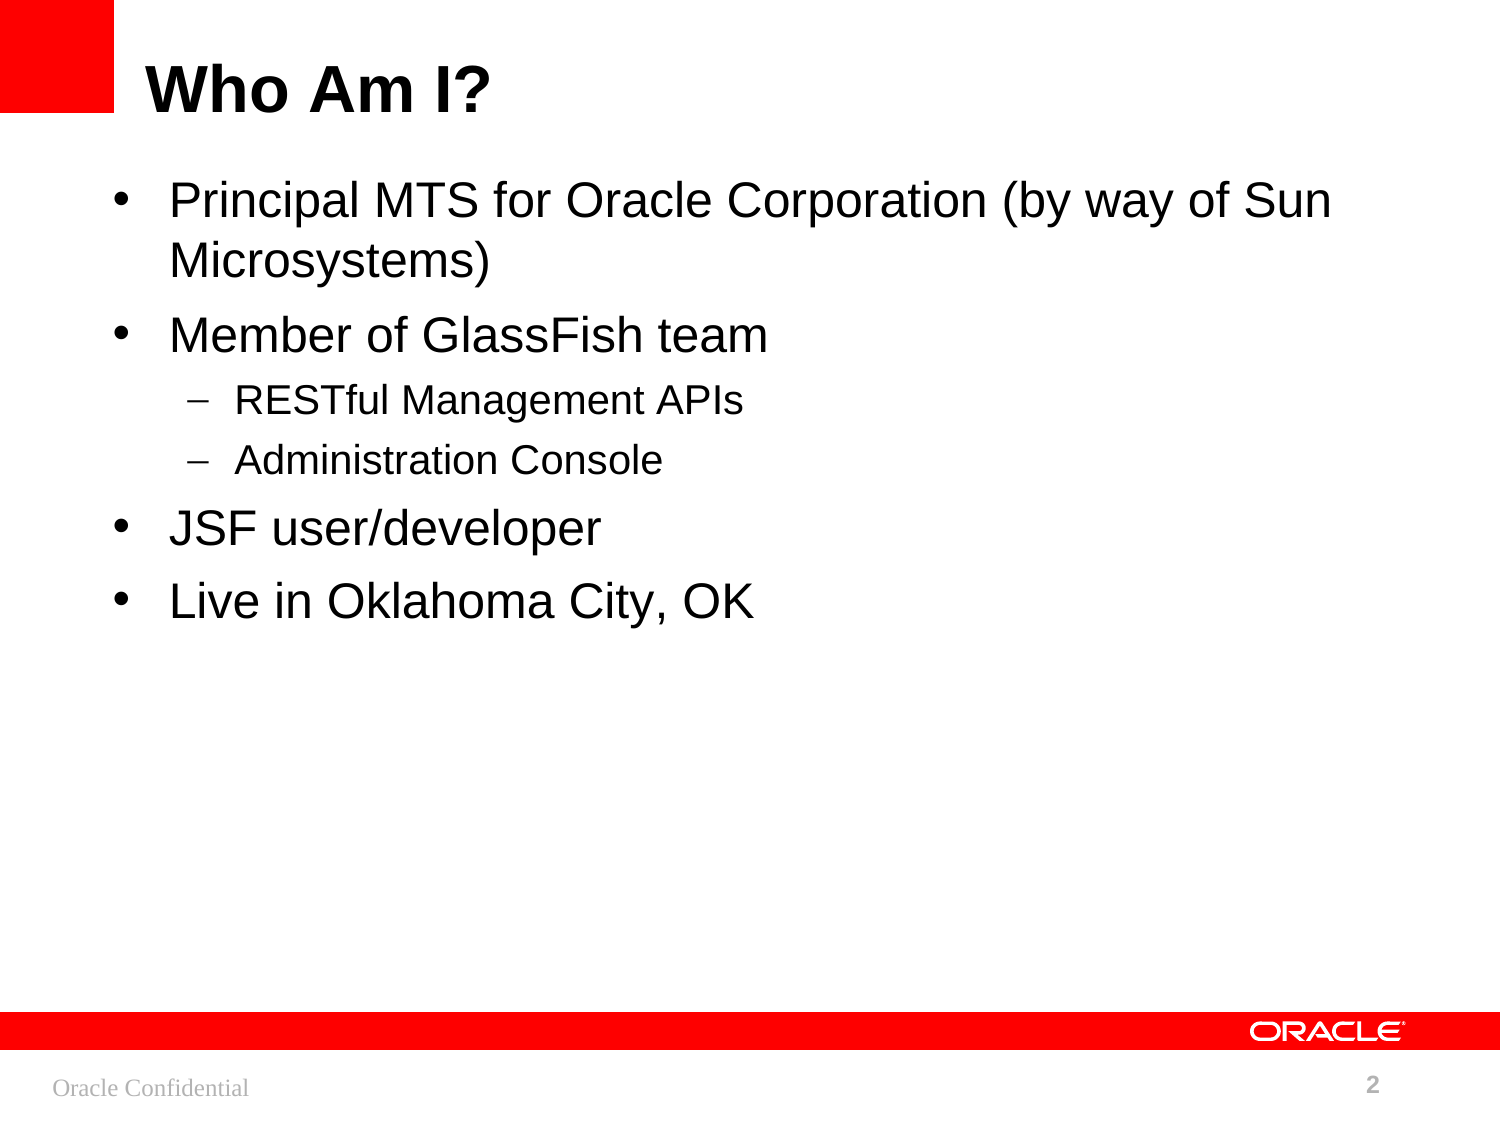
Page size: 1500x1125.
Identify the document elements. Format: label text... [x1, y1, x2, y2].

title Who Am I? [145, 45, 1390, 167]
picture [0, 1012, 1500, 1050]
list Principal MTS for Oracle Corporation (by way of Sun Microsystems) Member of GlassFish team RESTful Management APIs Administration Console JSF user/developer Live in Oklahoma City, OK [112, 167, 1430, 881]
picture [0, 0, 114, 113]
